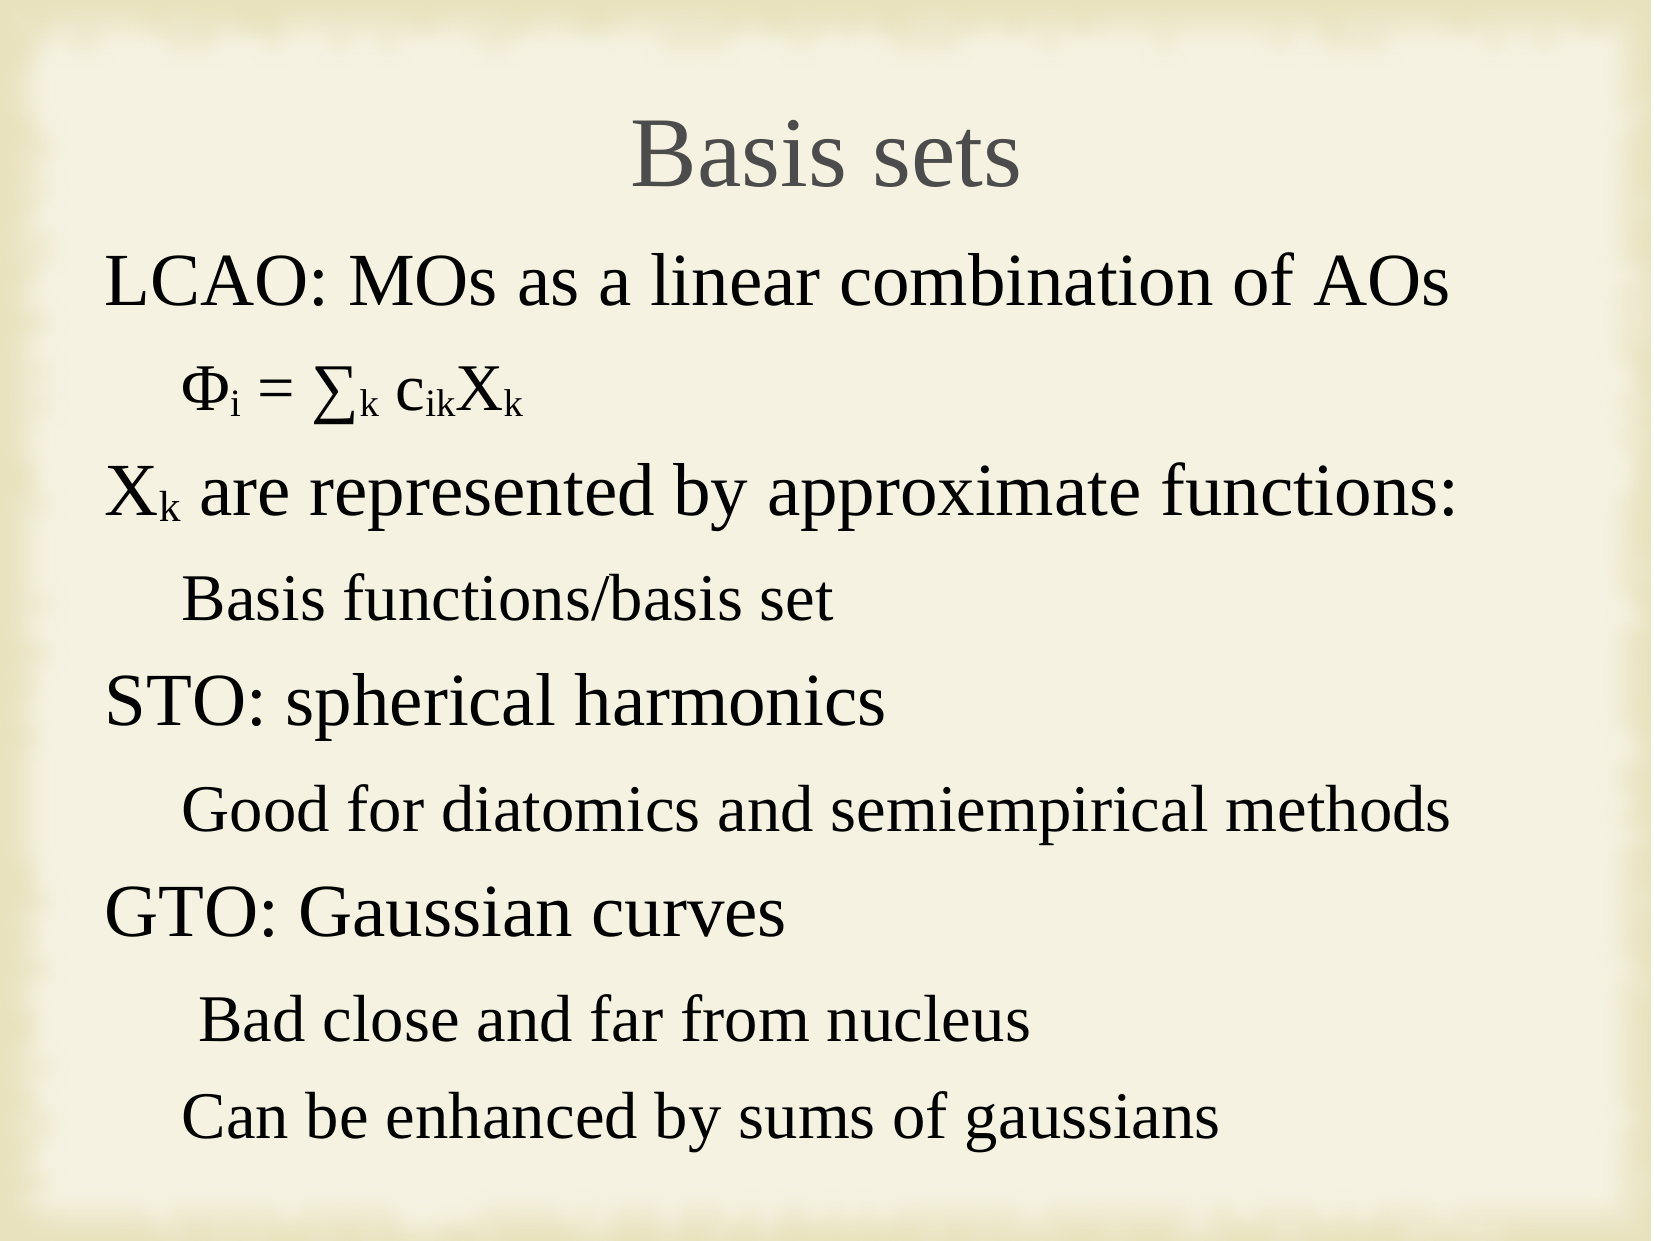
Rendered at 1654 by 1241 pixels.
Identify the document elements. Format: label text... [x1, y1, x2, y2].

title Basis sets [82, 56, 1571, 250]
list LCAO: MOs as a linear combination of AOs Φi = ∑k cikΧk Χk are represented by approximate functions: Basis functions/basis set STO: spherical harmonics Good for diatomics and semiempirical methods GTO: Gaussian curves Bad close and far from nucleus Can be enhanced by sums of gaussians [86, 238, 1576, 1201]
picture [0, 0, 1651, 1241]
